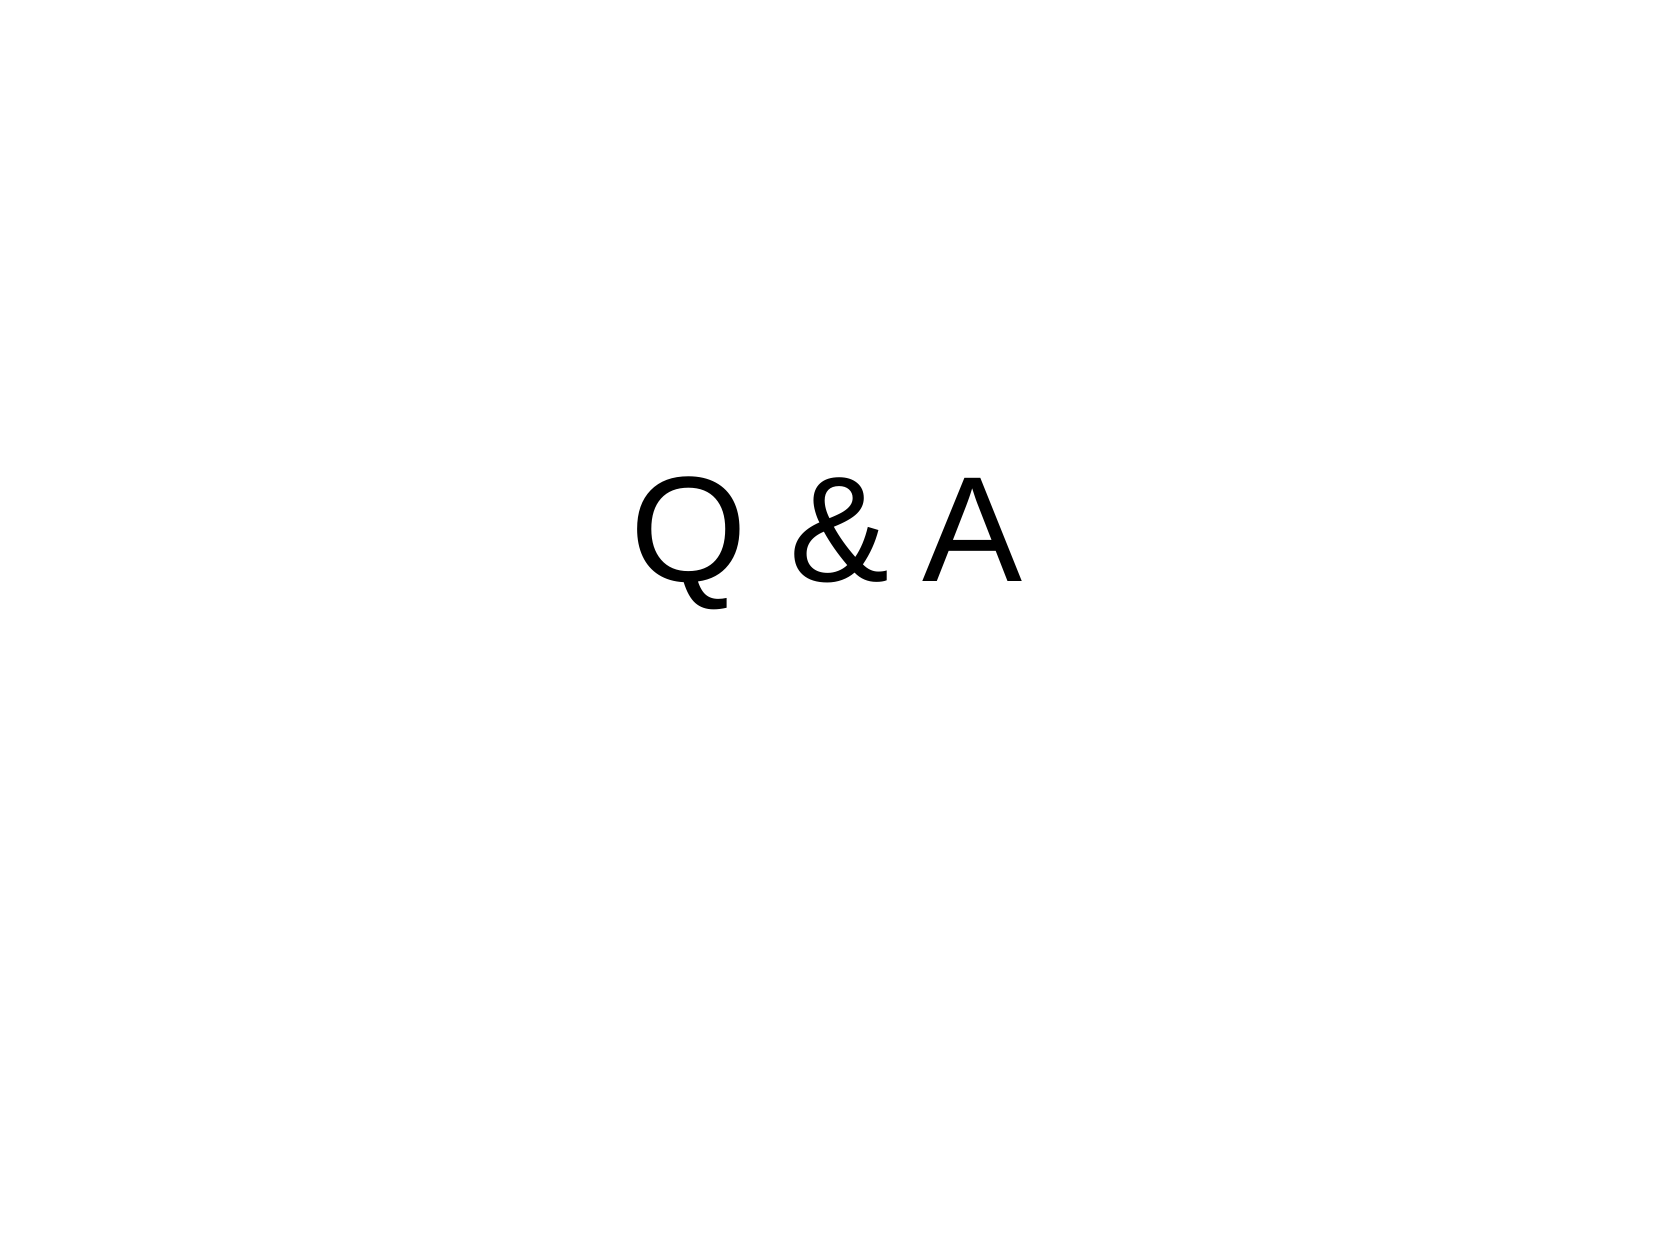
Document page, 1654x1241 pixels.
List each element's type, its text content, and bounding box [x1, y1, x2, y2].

subtitle Q & A [82, 49, 1571, 1010]
